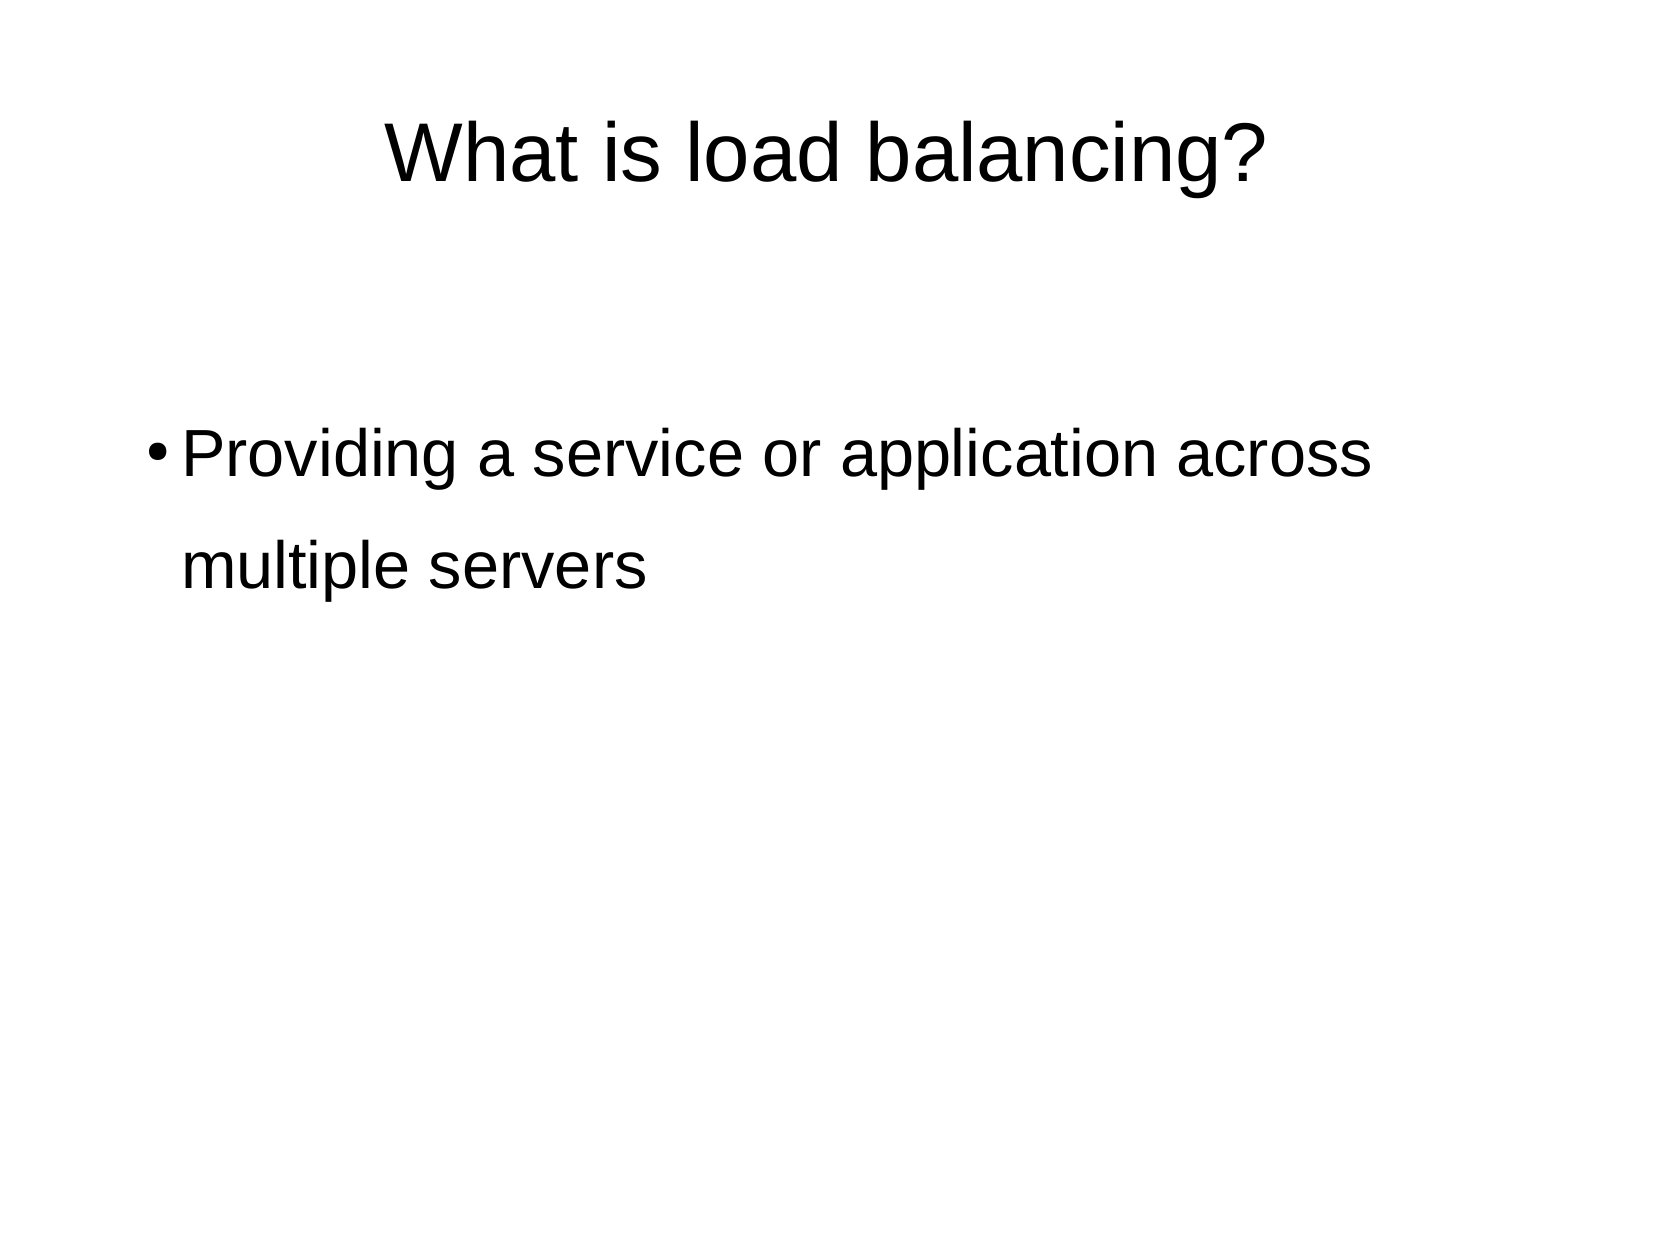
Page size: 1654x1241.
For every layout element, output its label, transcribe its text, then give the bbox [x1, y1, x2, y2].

title What is load balancing? [82, 49, 1571, 257]
text_box Providing a service or application across multiple servers [130, 371, 1390, 611]
